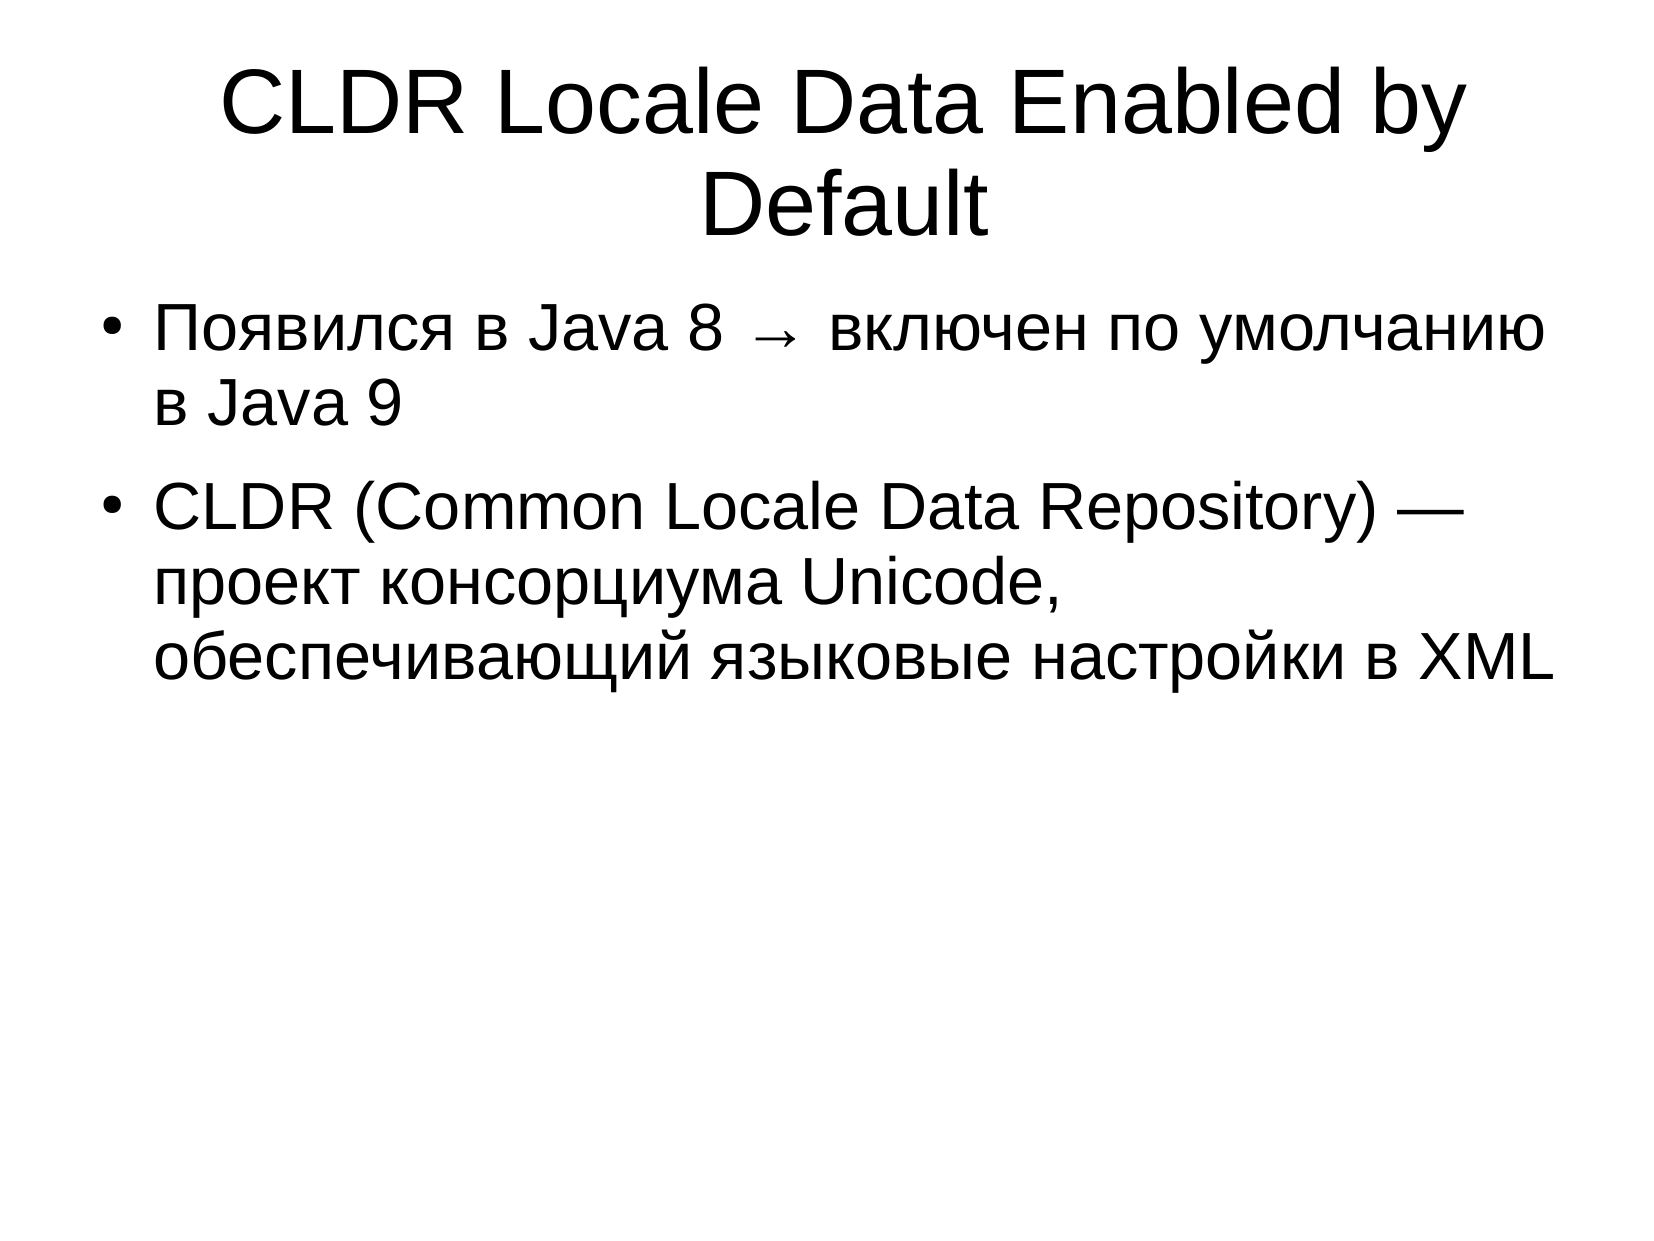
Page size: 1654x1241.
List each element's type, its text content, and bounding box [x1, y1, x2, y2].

title CLDR Locale Data Enabled by Default [82, 49, 1571, 257]
list Появился в Java 8 → включен по умолчанию в Java 9 CLDR (Common Locale Data Repository) — проект консорциума Unicode, обеспечивающий языковые настройки в XML [82, 290, 1571, 1010]
